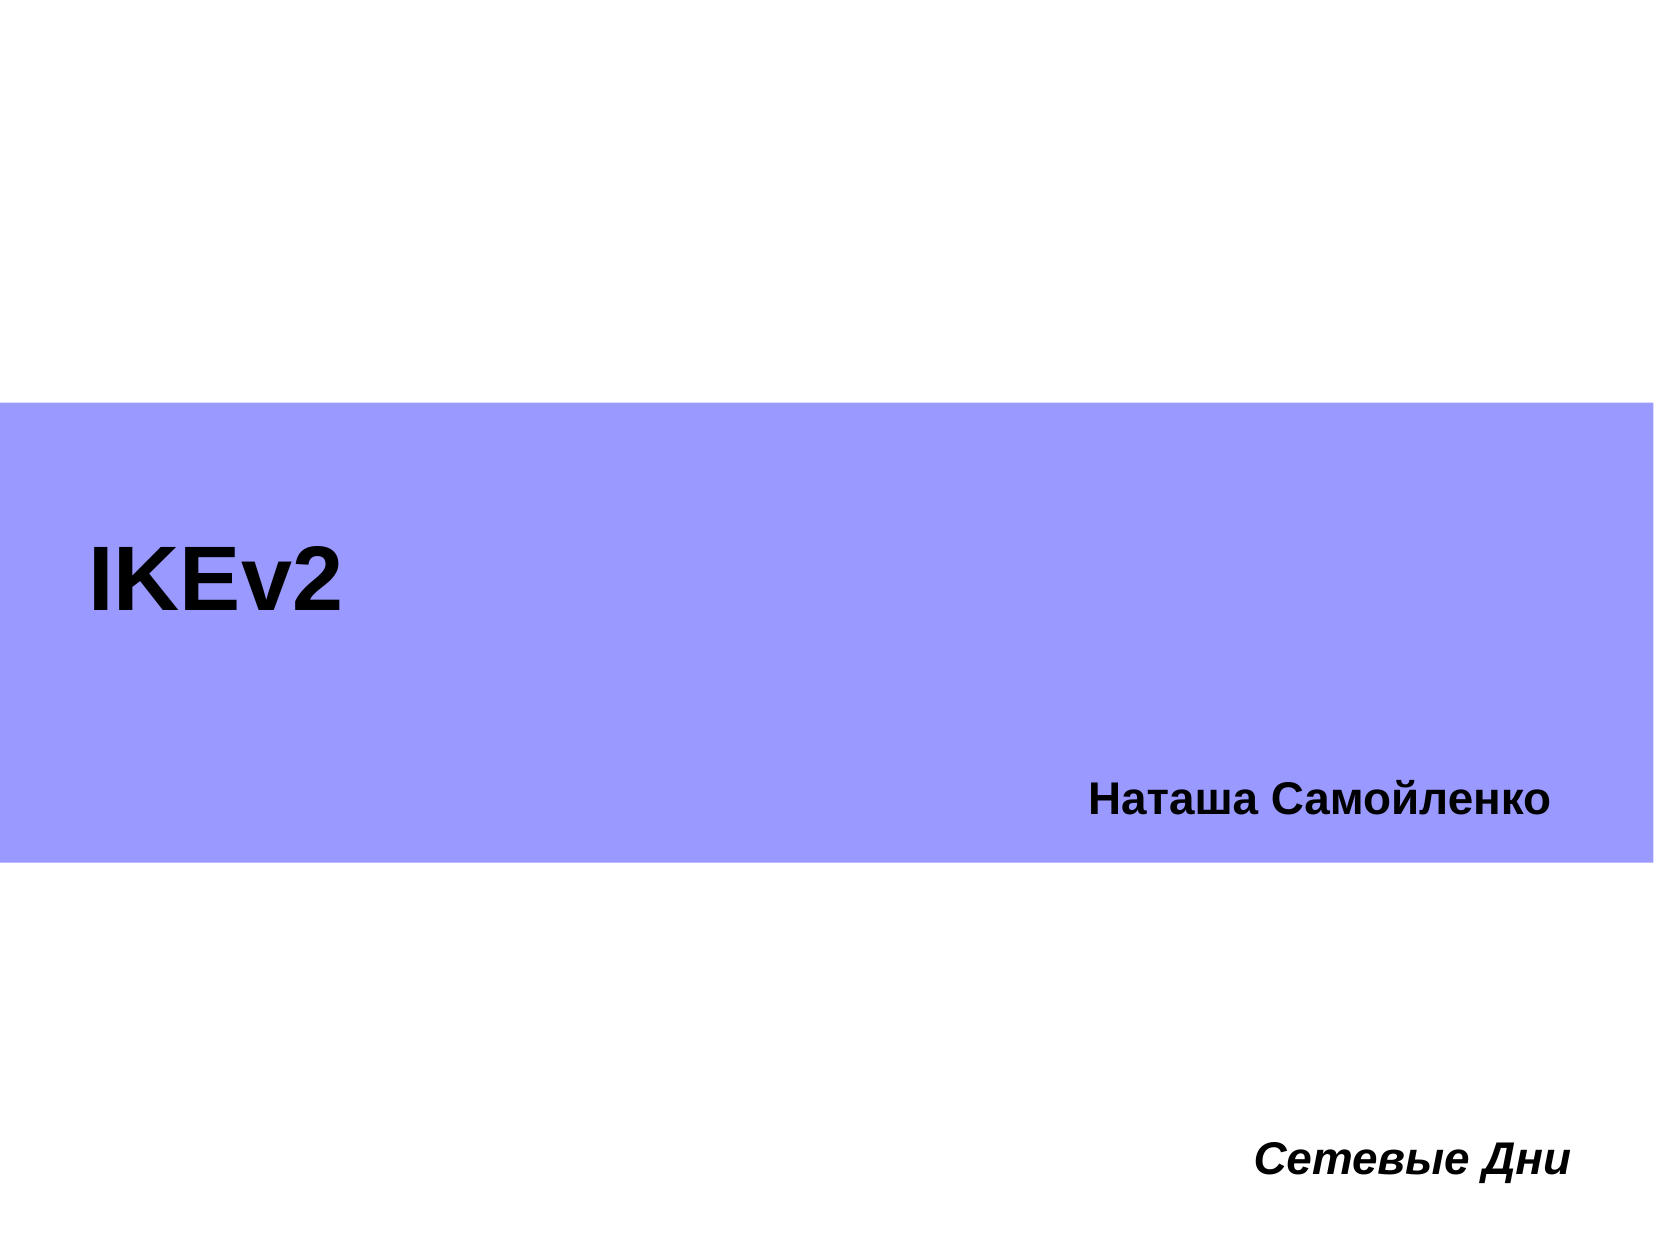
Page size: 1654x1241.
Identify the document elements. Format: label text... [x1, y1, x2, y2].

text_box Наташа Самойленко [1074, 768, 1654, 869]
text_box Сетевые Дни [1240, 1128, 1613, 1212]
text_box IKEv2 [74, 524, 1613, 745]
